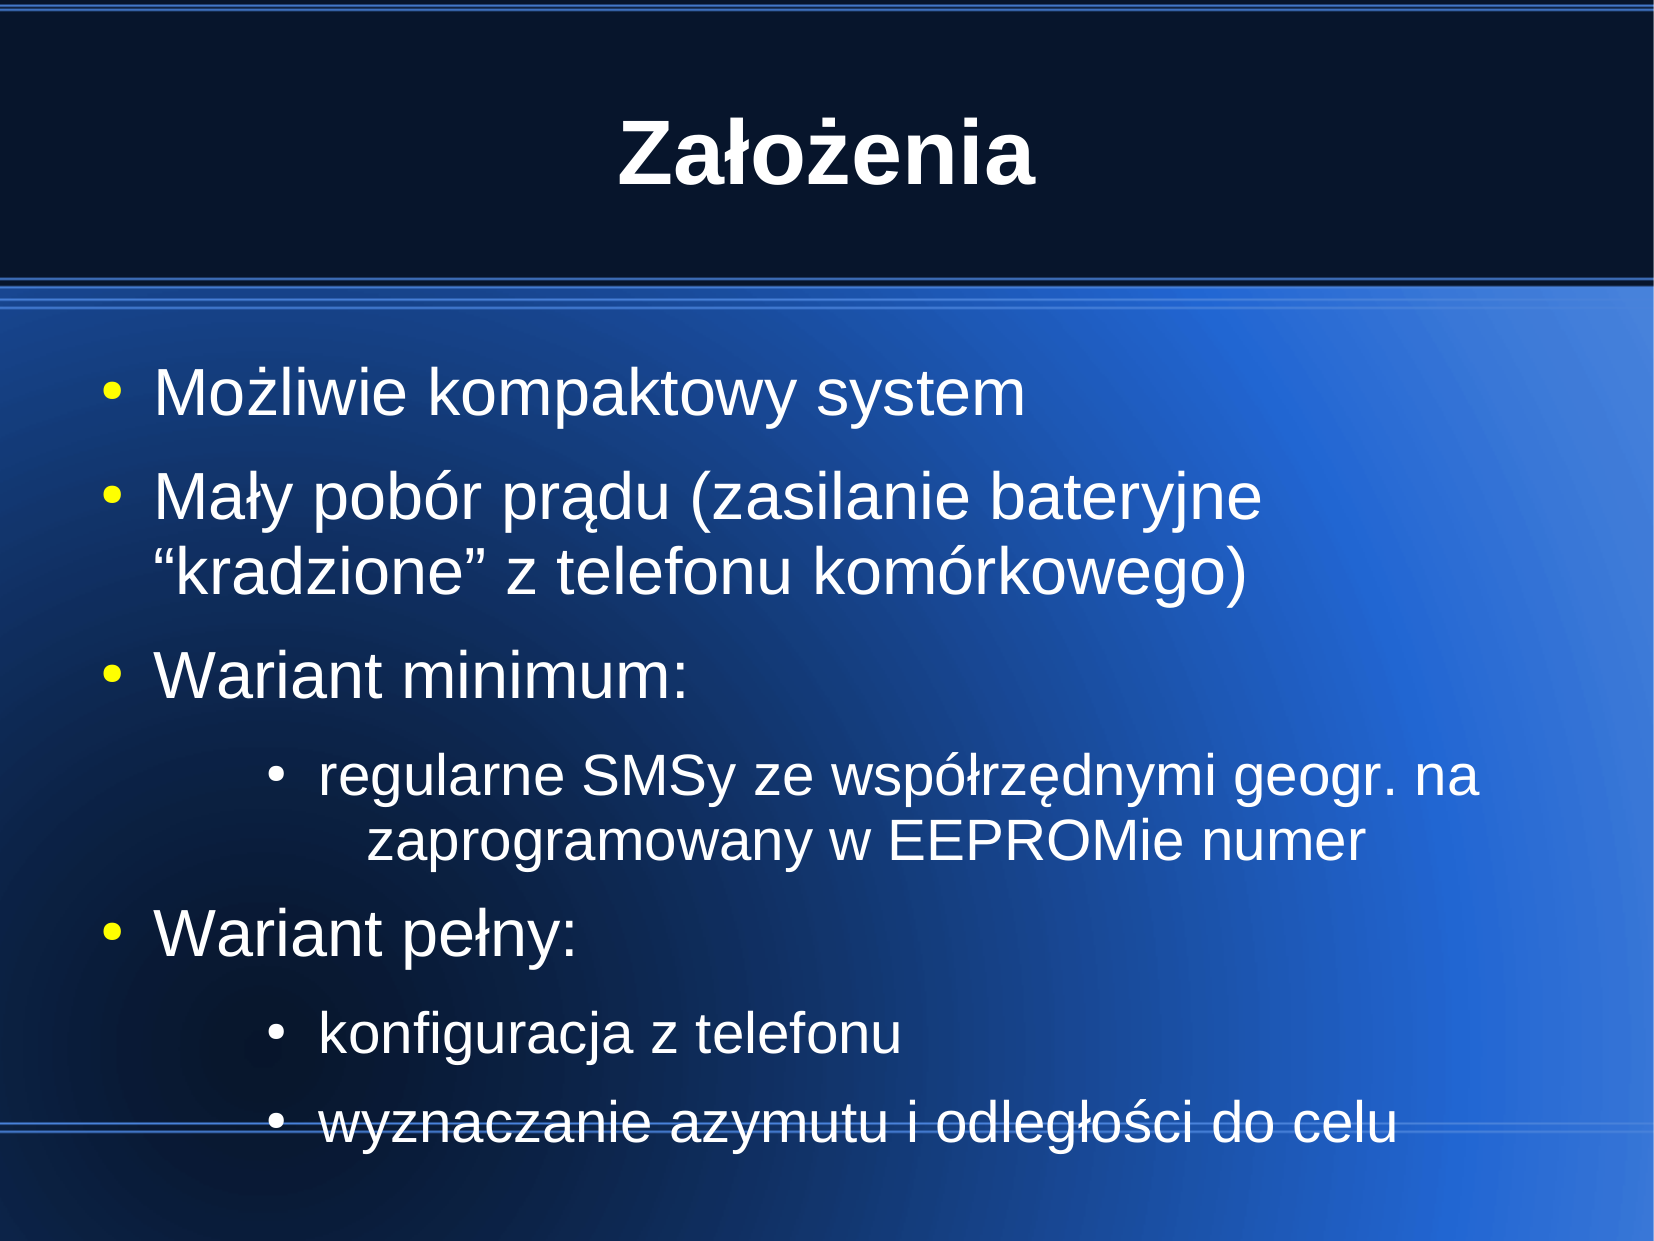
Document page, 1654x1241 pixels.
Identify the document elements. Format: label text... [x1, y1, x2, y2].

title Założenia [82, 49, 1571, 257]
list Możliwie kompaktowy system Mały pobór prądu (zasilanie bateryjne “kradzione” z telefonu komórkowego) Wariant minimum: regularne SMSy ze współrzędnymi geogr. na zaprogramowany w EEPROMie numer Wariant pełny: konfiguracja z telefonu wyznaczanie azymutu i odległości do celu [82, 355, 1571, 1174]
picture [0, 0, 1654, 1241]
